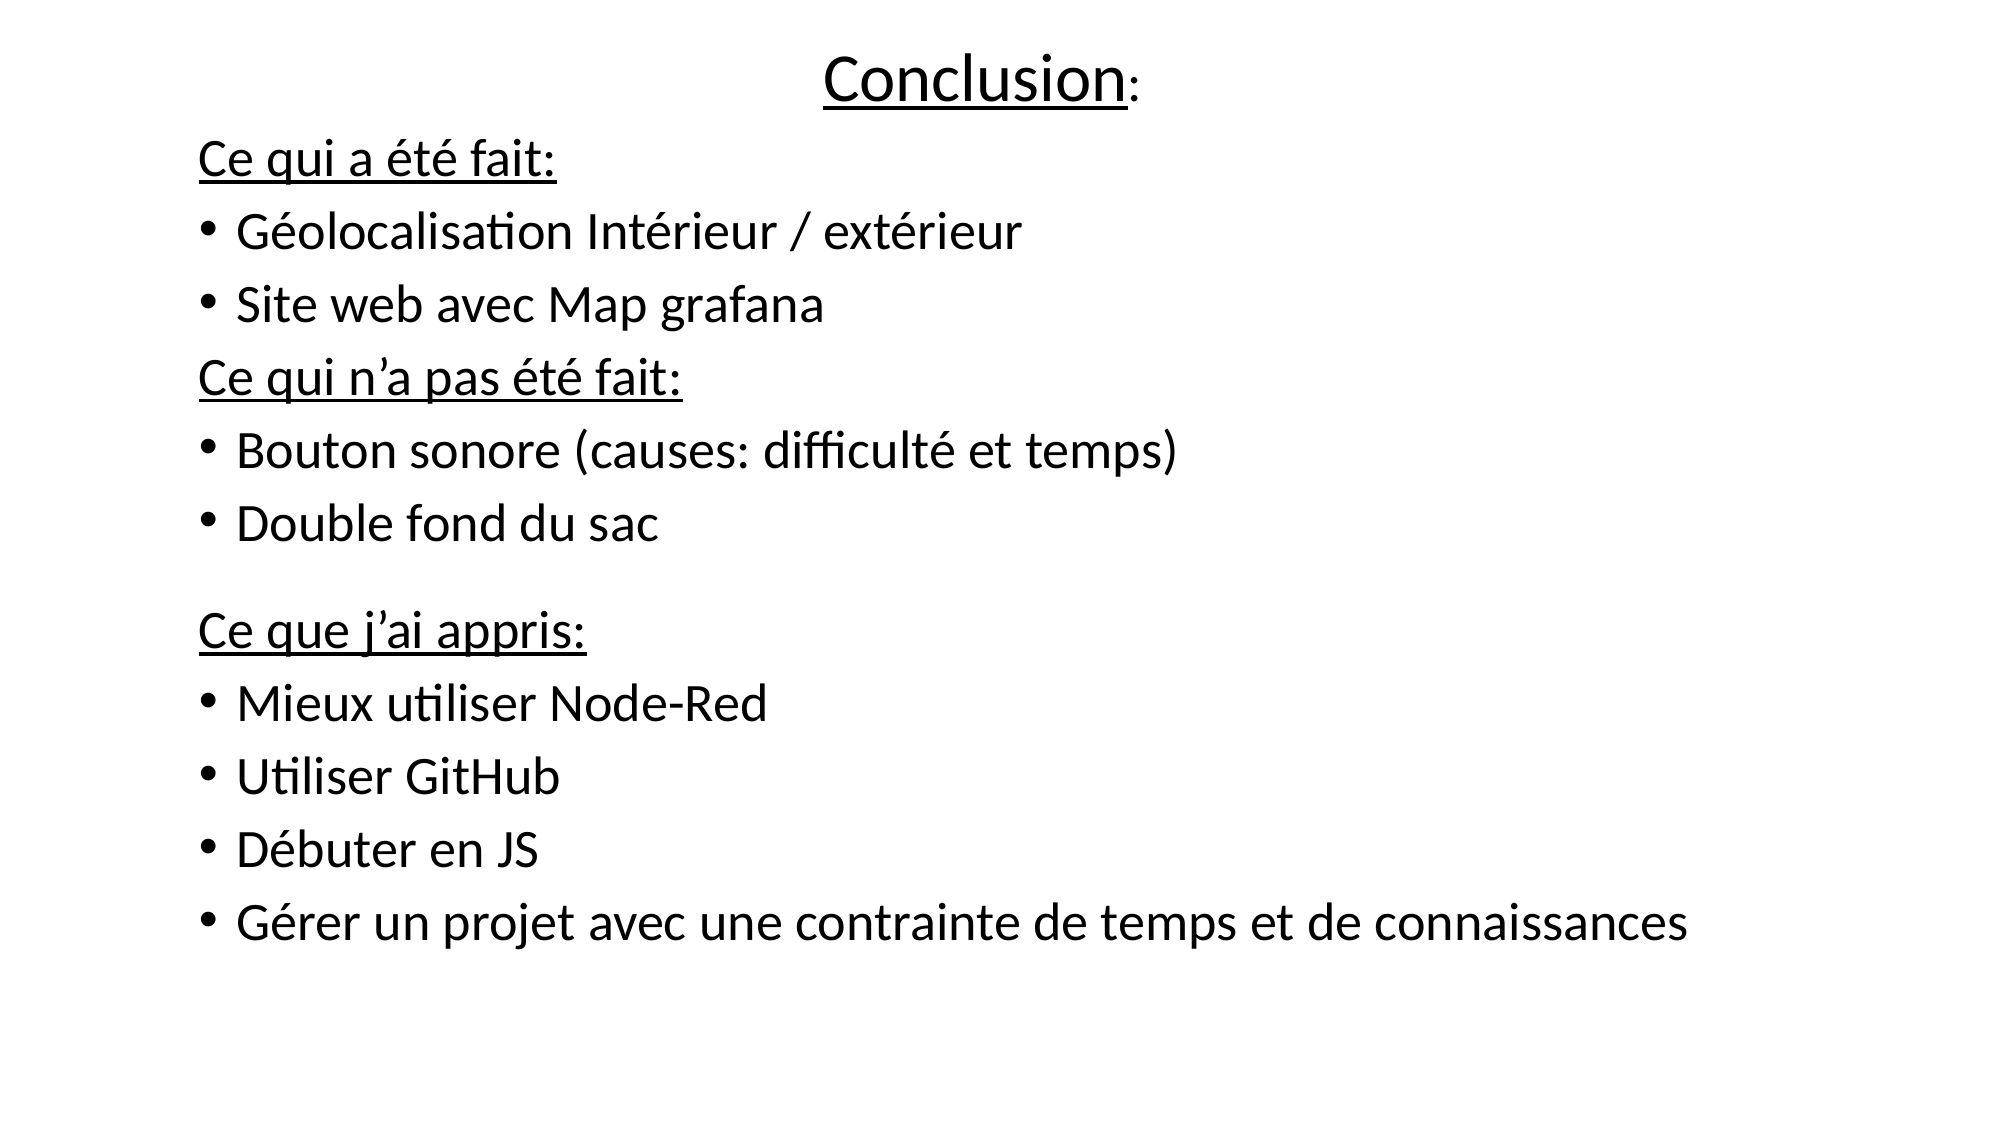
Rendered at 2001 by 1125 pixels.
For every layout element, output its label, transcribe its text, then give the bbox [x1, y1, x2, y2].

list Conclusion: Ce qui a été fait: Géolocalisation Intérieur / extérieur Site web avec Map grafana Ce qui n’a pas été fait: Bouton sonore (causes: difficulté et temps) Double fond du sac Ce que j’ai appris: Mieux utiliser Node-Red Utiliser GitHub Débuter en JS Gérer un projet avec une contrainte de temps et de connaissances [183, 41, 1817, 1017]
